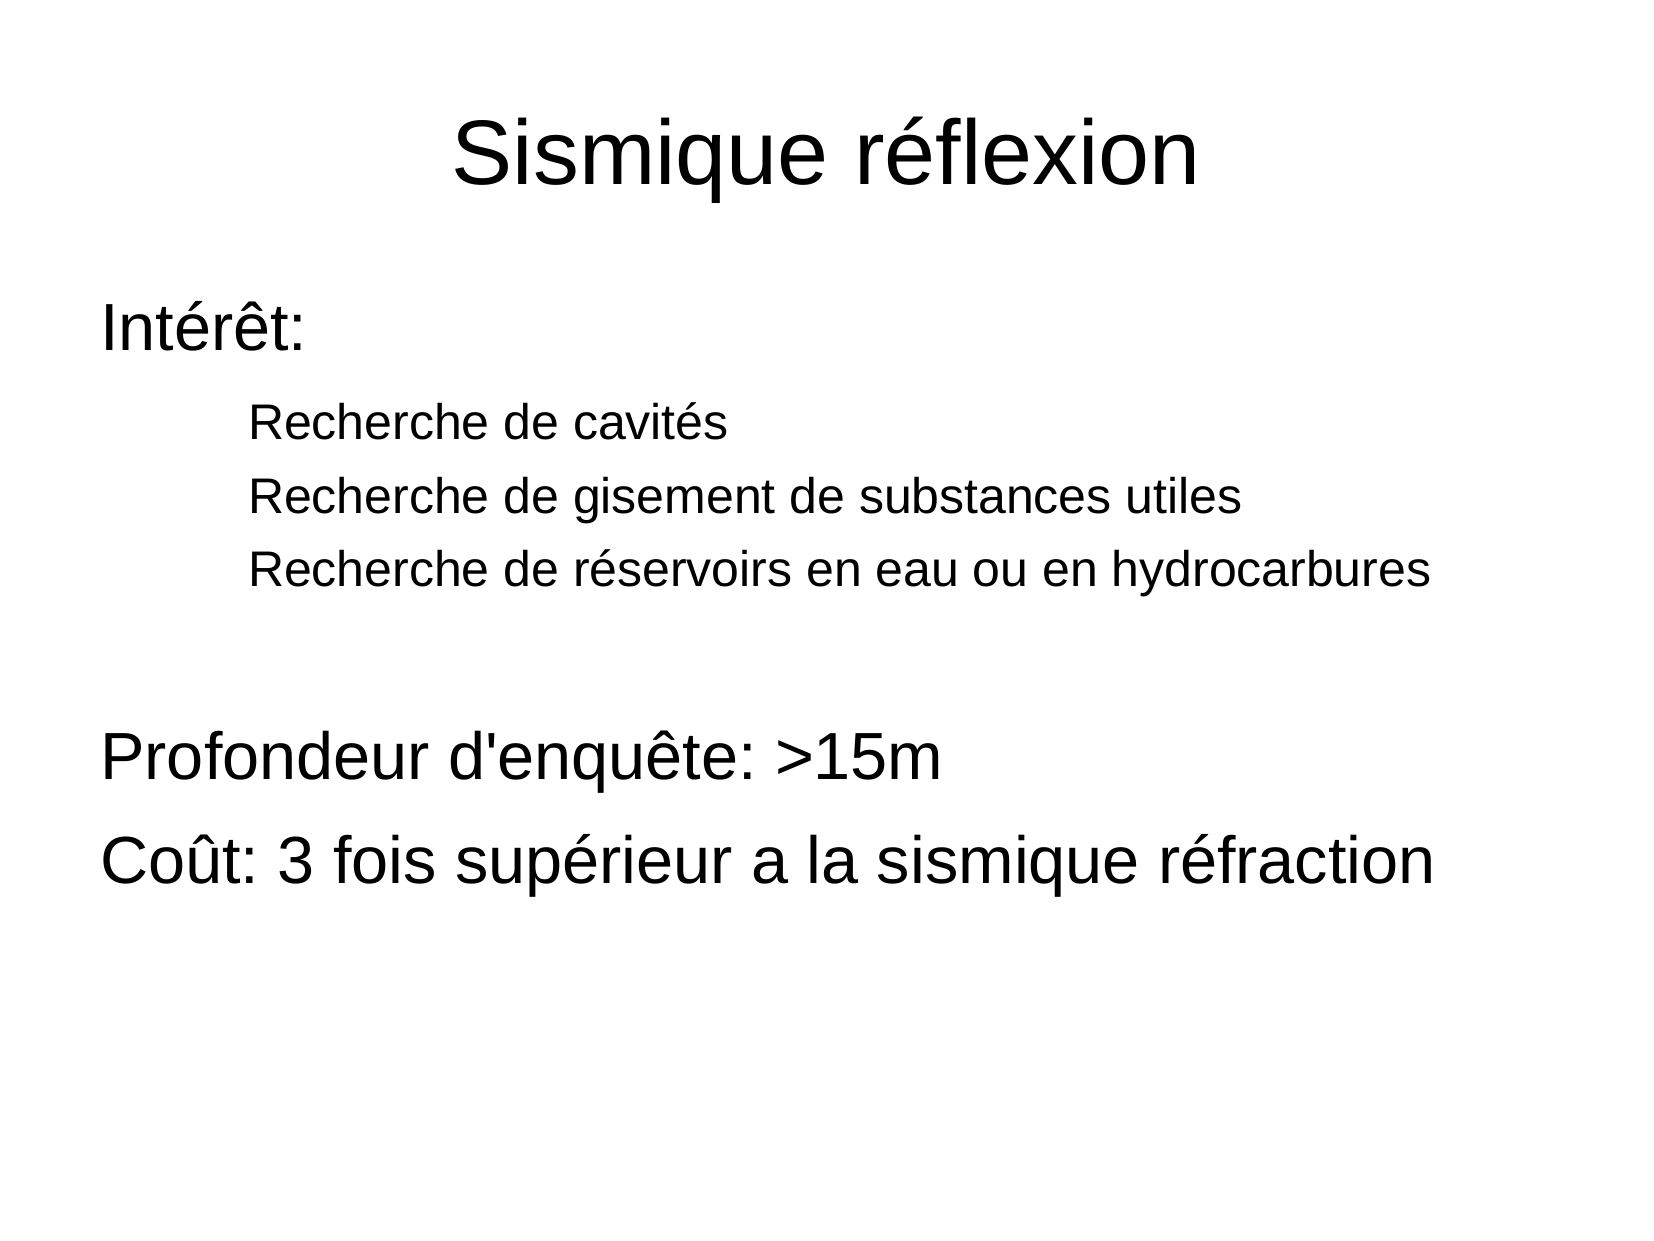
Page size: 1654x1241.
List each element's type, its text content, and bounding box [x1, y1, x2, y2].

list Intérêt: Recherche de cavités Recherche de gisement de substances utiles Recherche de réservoirs en eau ou en hydrocarbures Profondeur d'enquête: >15m Coût: 3 fois supérieur a la sismique réfraction [82, 290, 1571, 1094]
title Sismique réflexion [82, 56, 1571, 250]
